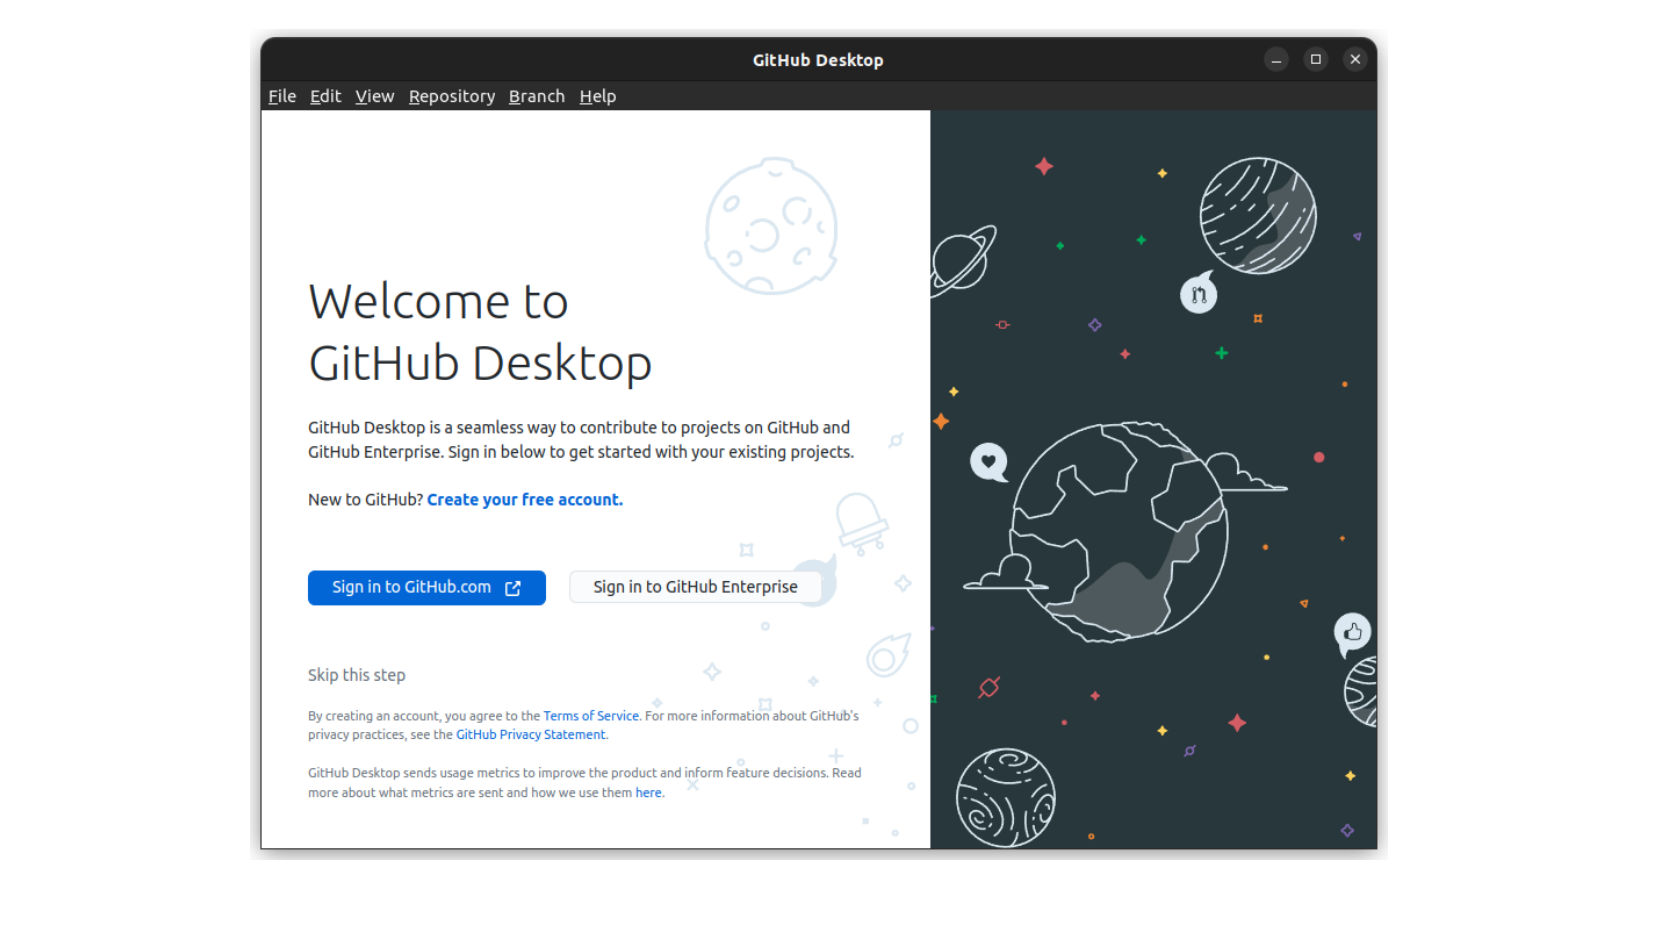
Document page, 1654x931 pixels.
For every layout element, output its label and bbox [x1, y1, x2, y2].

picture [250, 29, 1388, 860]
